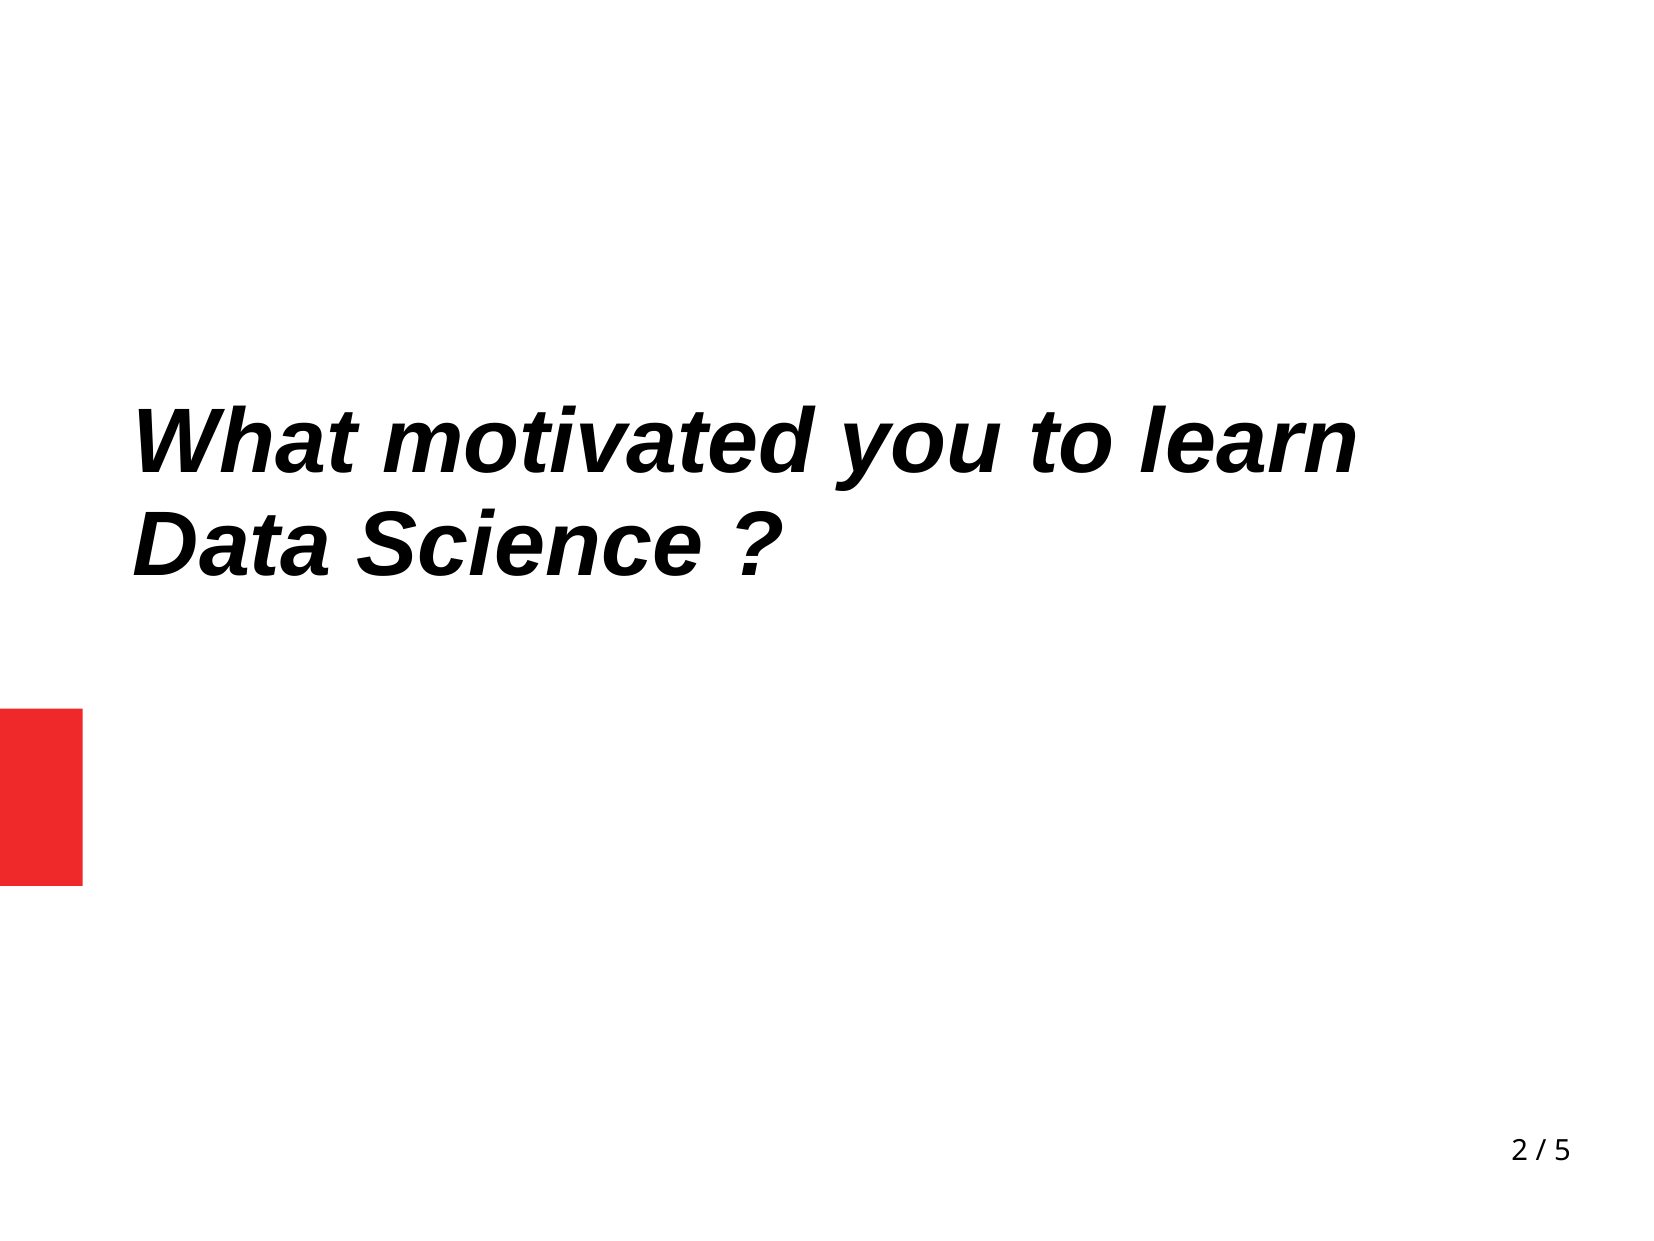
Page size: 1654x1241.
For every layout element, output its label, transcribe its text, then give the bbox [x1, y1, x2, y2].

text_box What motivated you to learn Data Science ? [118, 382, 1548, 603]
